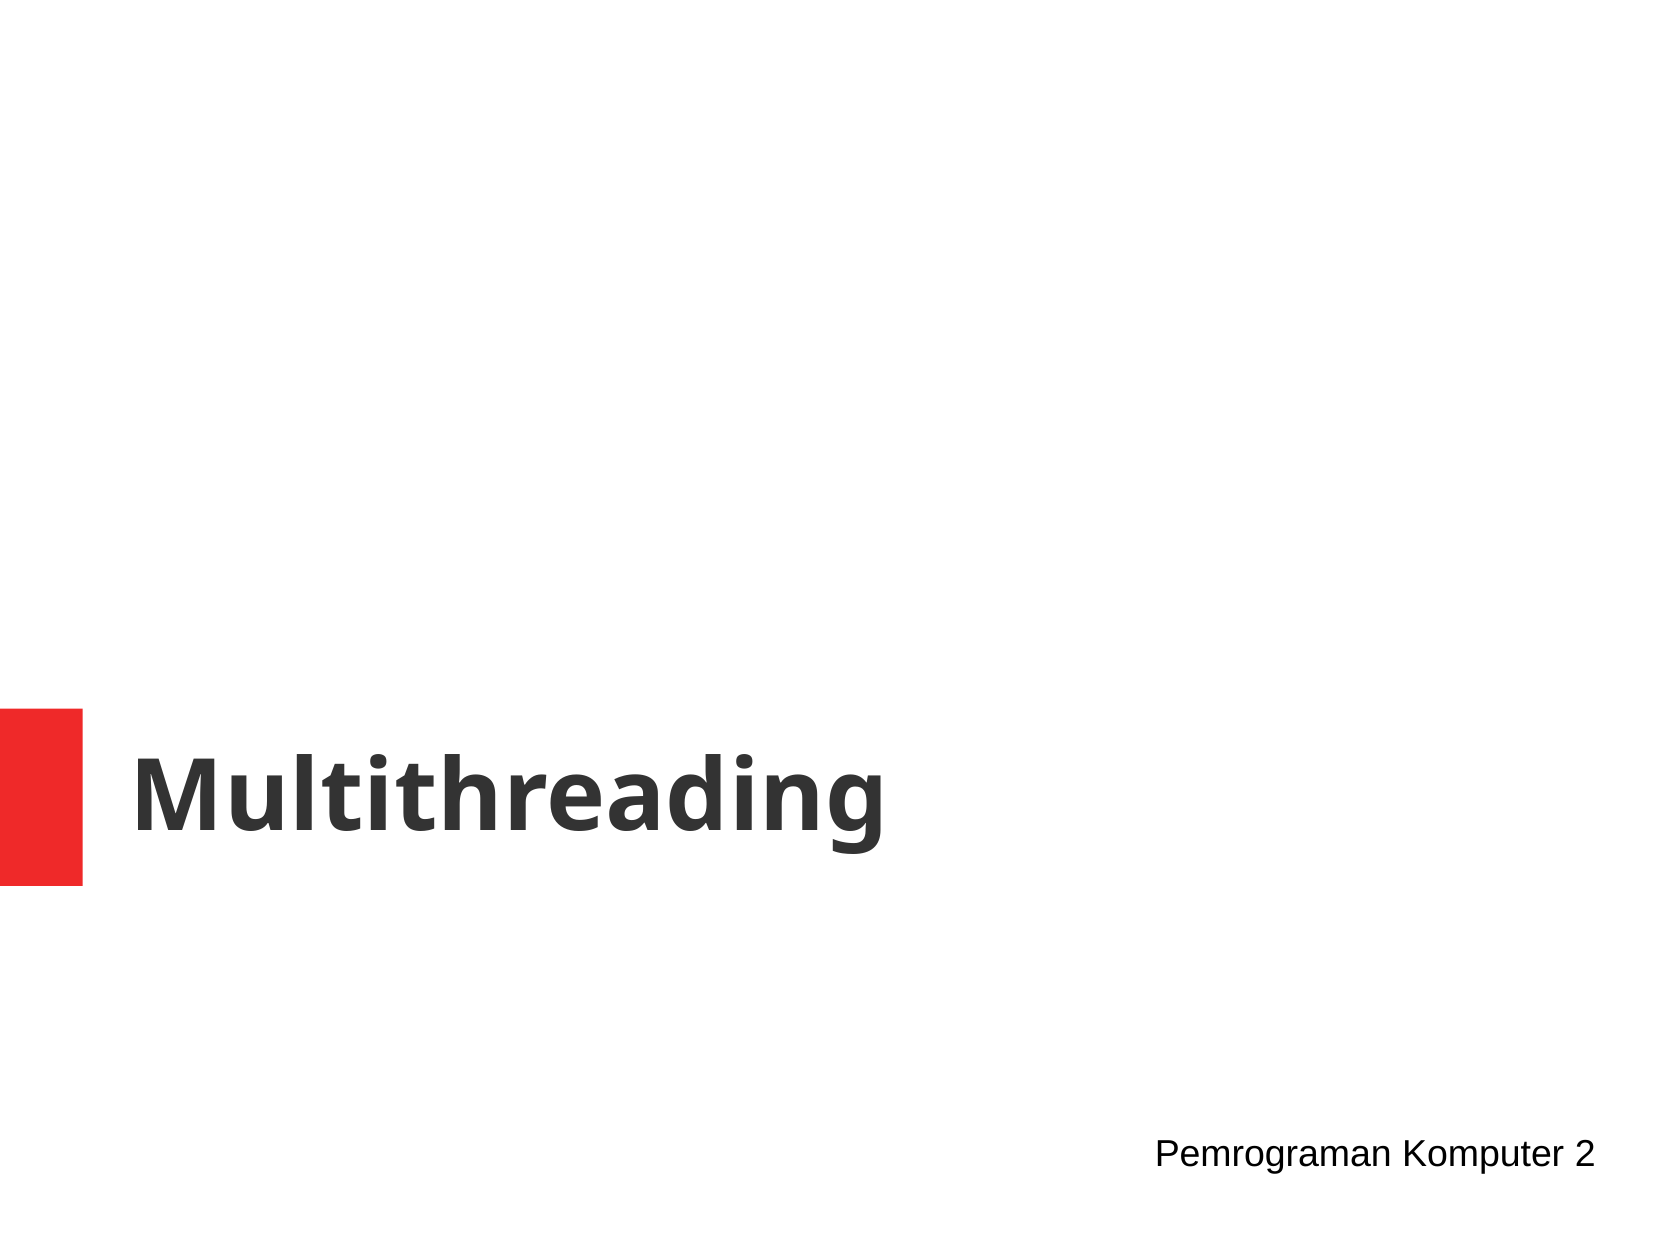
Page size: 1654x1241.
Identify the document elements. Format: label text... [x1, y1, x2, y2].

title Multithreading [129, 673, 1536, 910]
subtitle Java [129, 968, 1536, 1241]
text_box Pemrograman Komputer 2 [1140, 1125, 1611, 1182]
